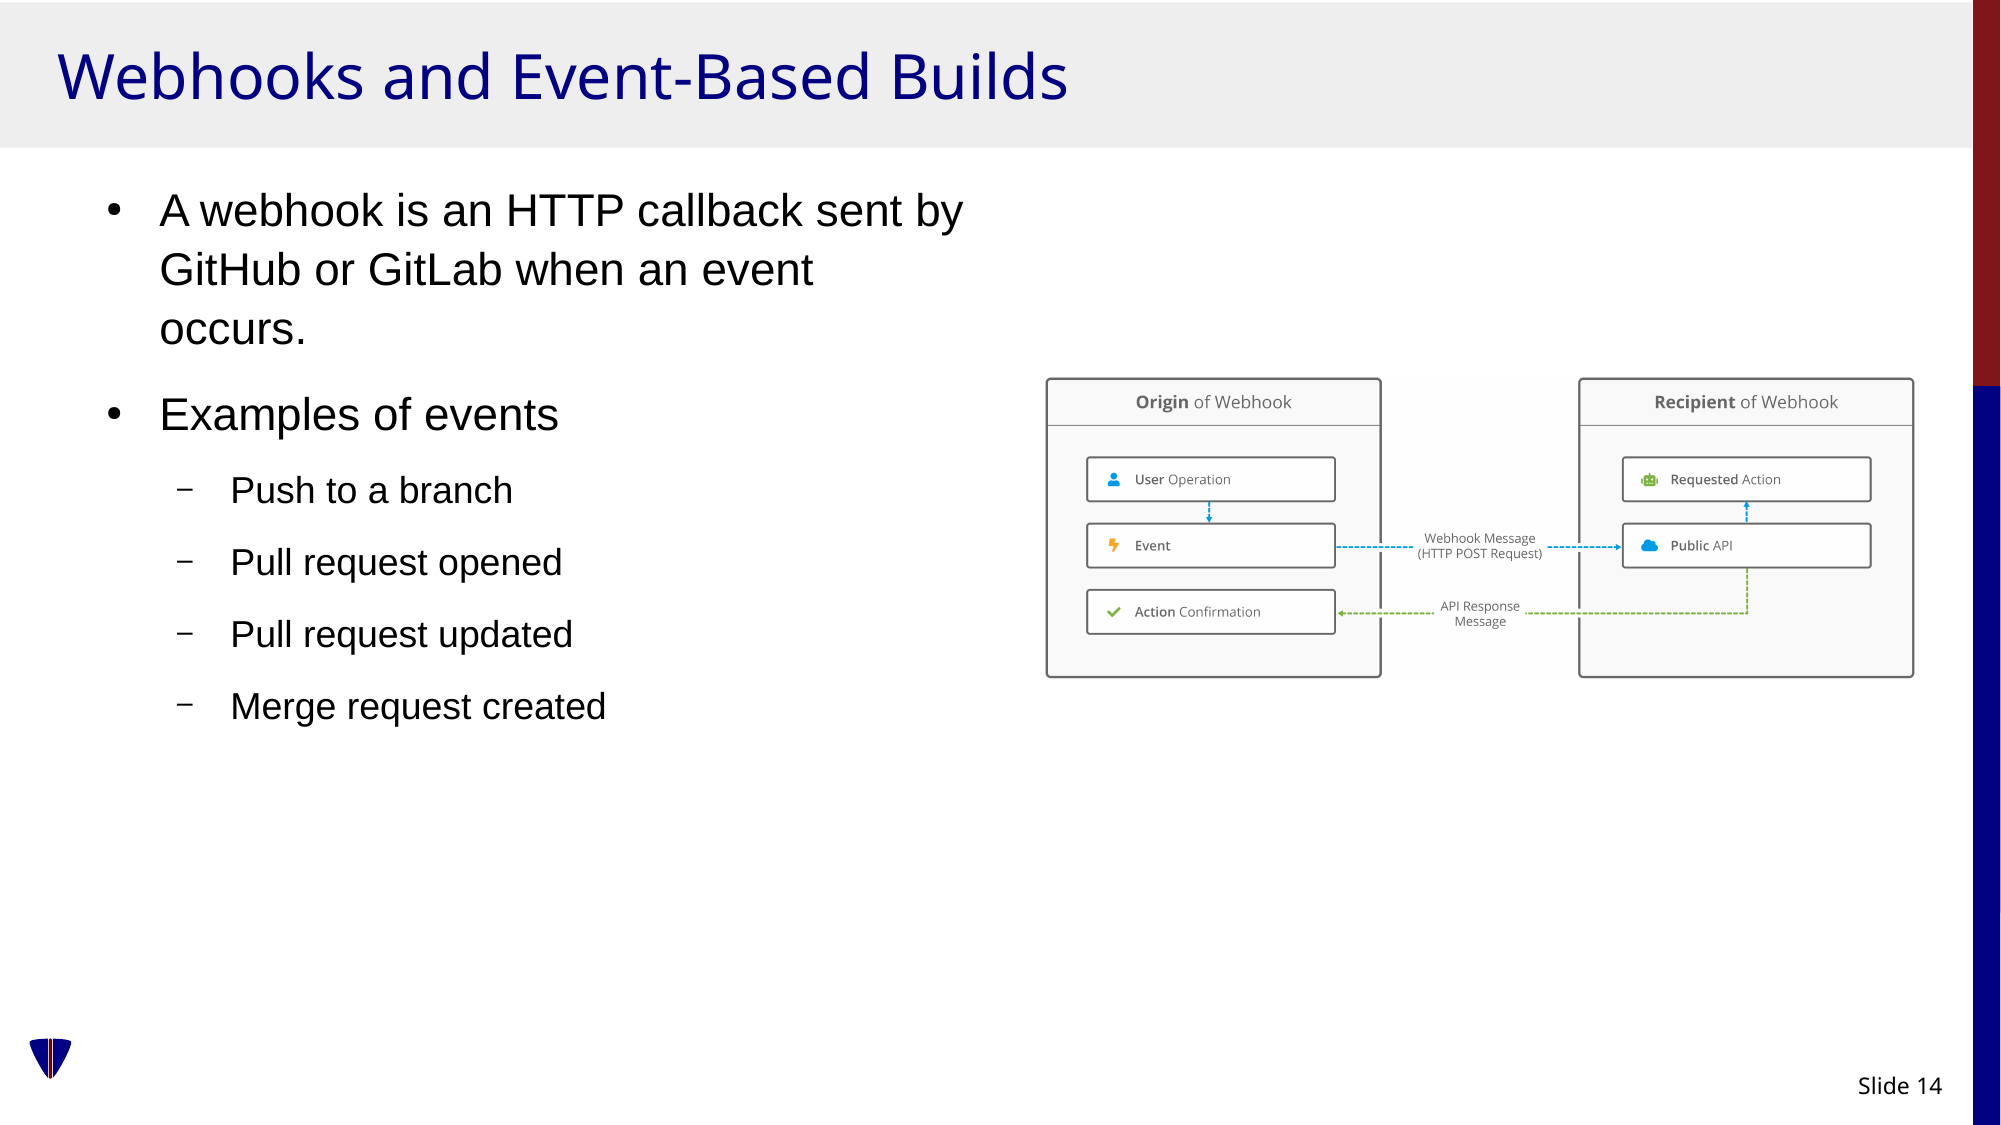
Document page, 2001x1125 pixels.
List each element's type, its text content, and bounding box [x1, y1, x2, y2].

title Webhooks and Event-Based Builds [0, 2, 1973, 148]
list A webhook is an HTTP callback sent by GitHub or GitLab when an event occurs. Examples of events Push to a branch Pull request opened Pull request updated Merge request created [88, 177, 975, 1034]
picture [1042, 373, 1920, 680]
